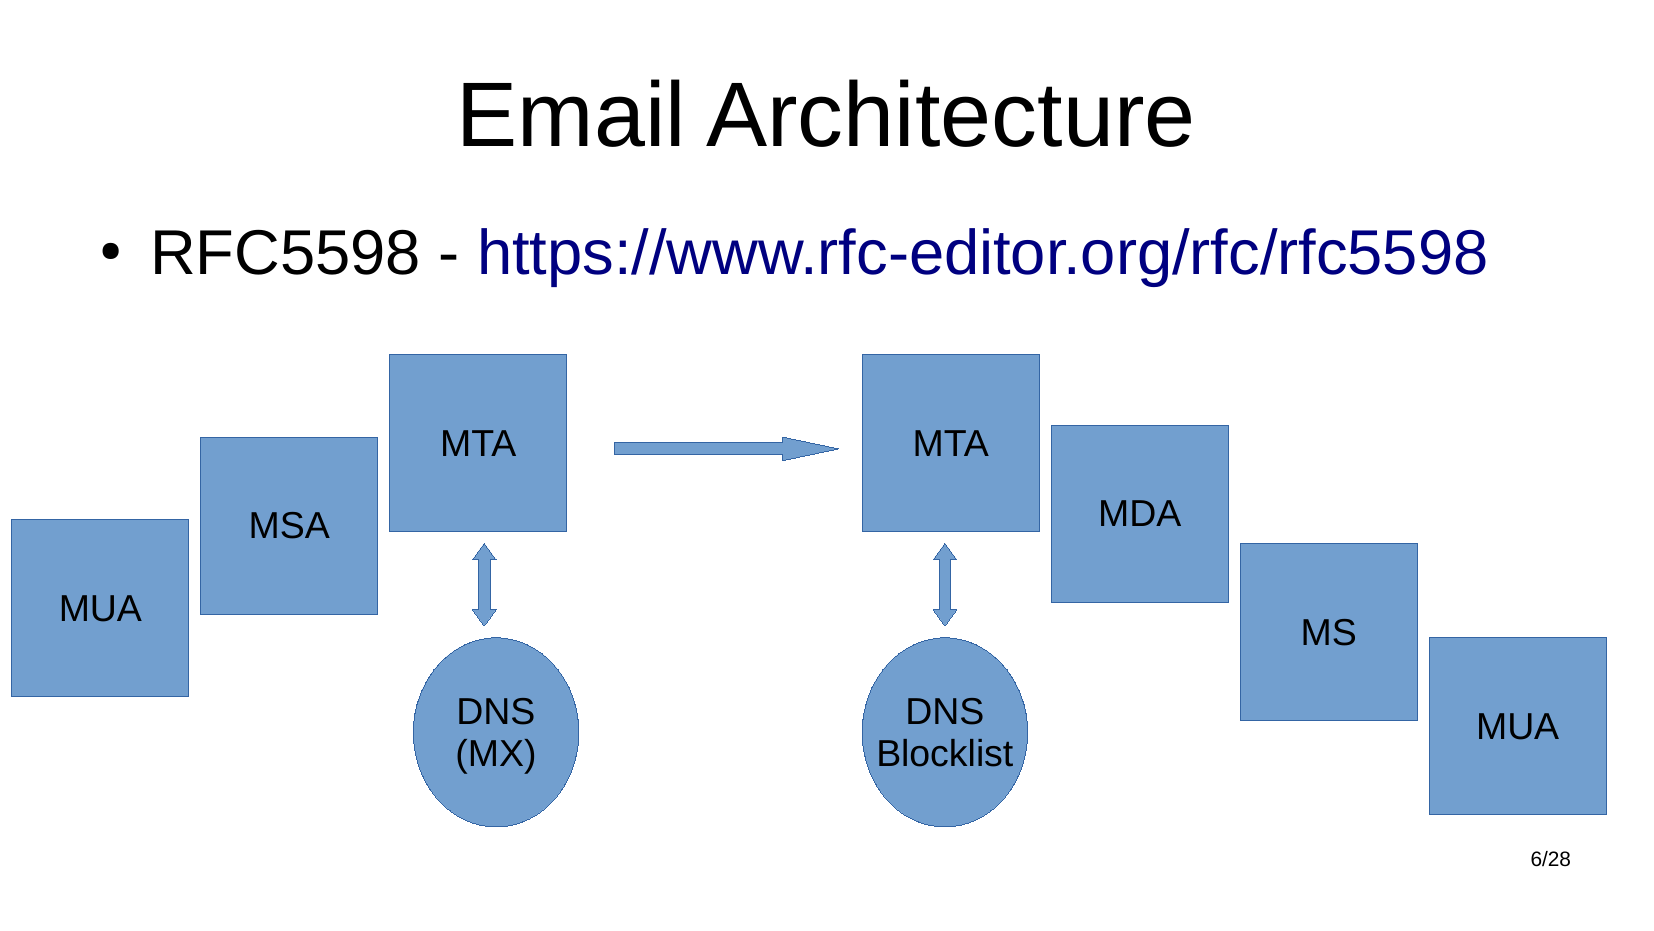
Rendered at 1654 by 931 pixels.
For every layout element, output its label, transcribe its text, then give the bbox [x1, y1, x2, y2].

text_box MDA [1051, 425, 1229, 603]
text_box [472, 543, 497, 626]
text_box DNS Blocklist [862, 637, 1028, 827]
text_box [933, 543, 957, 626]
list RFC5598 - https://www.rfc-editor.org/rfc/rfc5598 [82, 217, 1571, 355]
text_box MUA [11, 519, 189, 697]
text_box MSA [200, 437, 378, 615]
text_box [614, 437, 839, 461]
text_box MTA [389, 354, 567, 532]
text_box MS [1240, 543, 1418, 721]
text_box DNS (MX) [413, 637, 579, 827]
text_box MUA [1429, 637, 1607, 815]
title Email Architecture [82, 37, 1571, 193]
text_box MTA [862, 354, 1040, 532]
